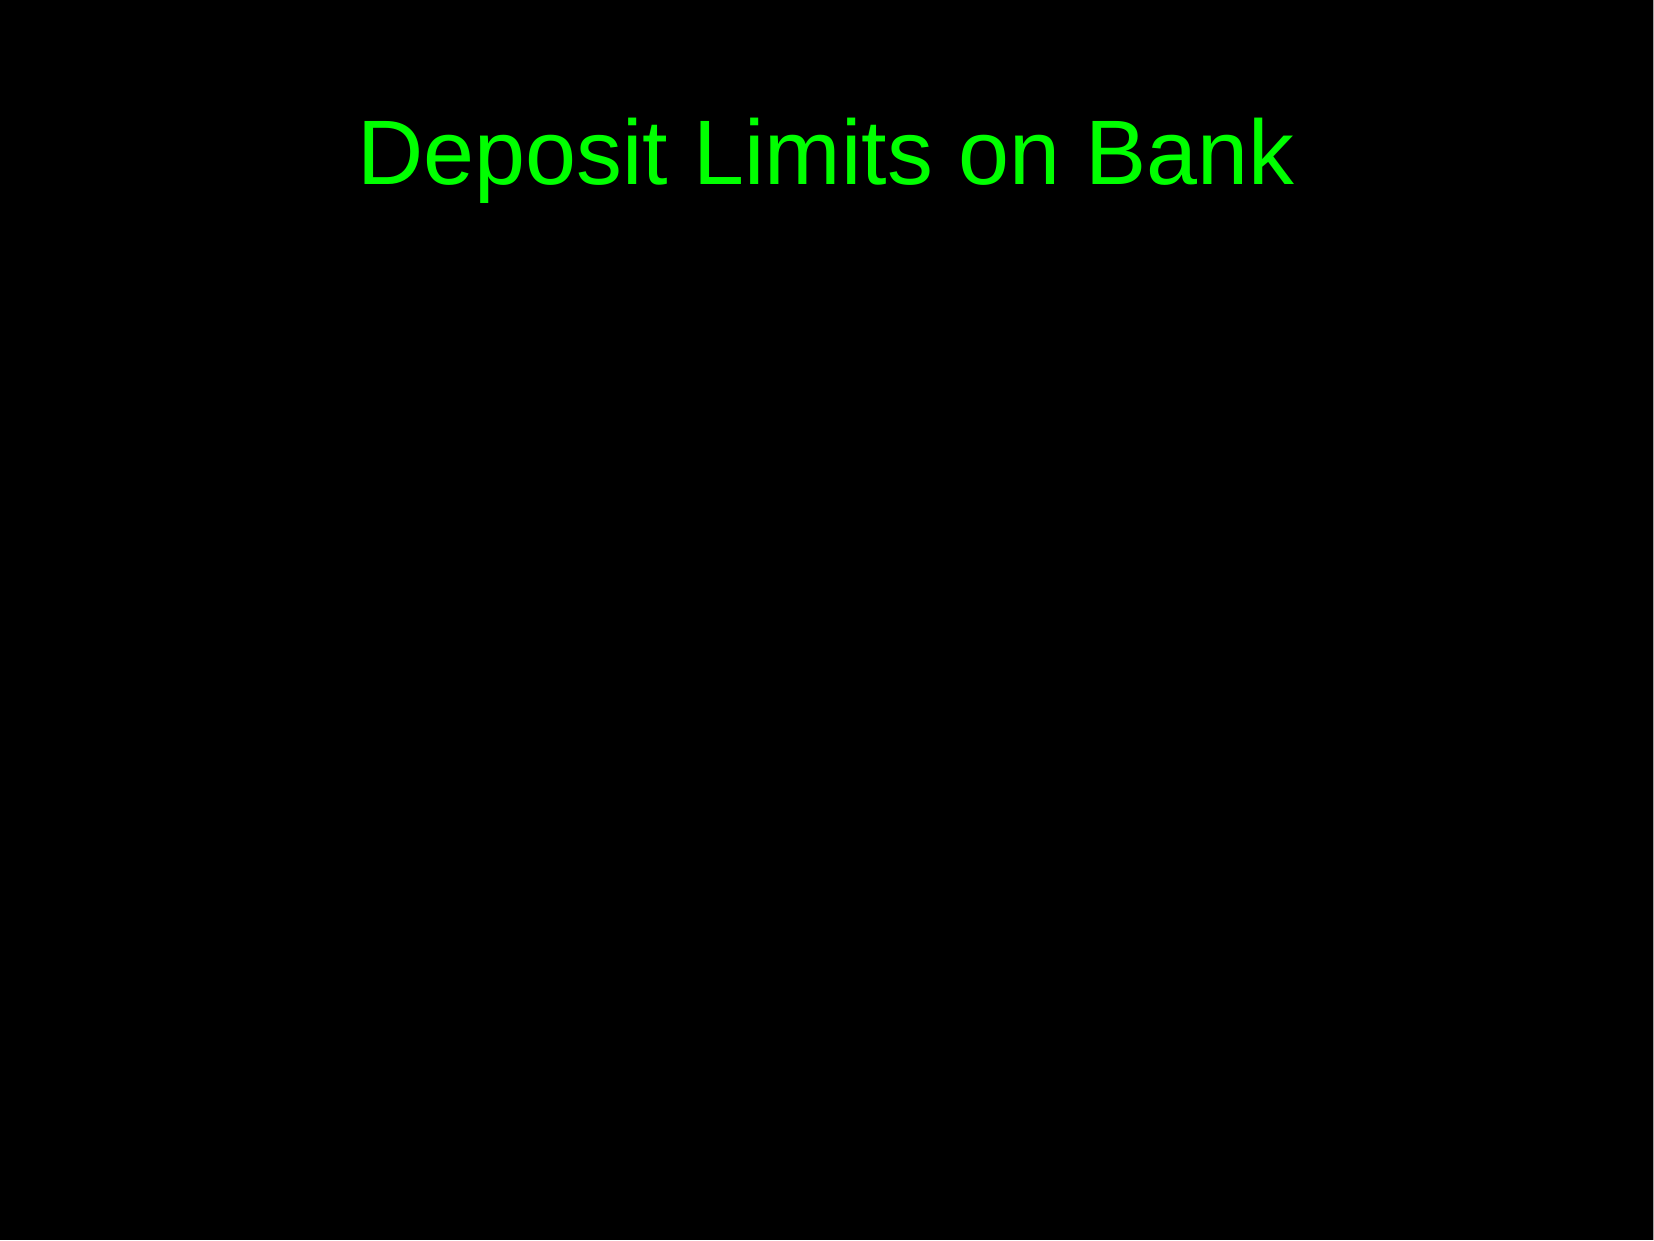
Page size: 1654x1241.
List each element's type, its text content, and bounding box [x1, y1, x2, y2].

title Deposit Limits on Bank [82, 49, 1571, 257]
